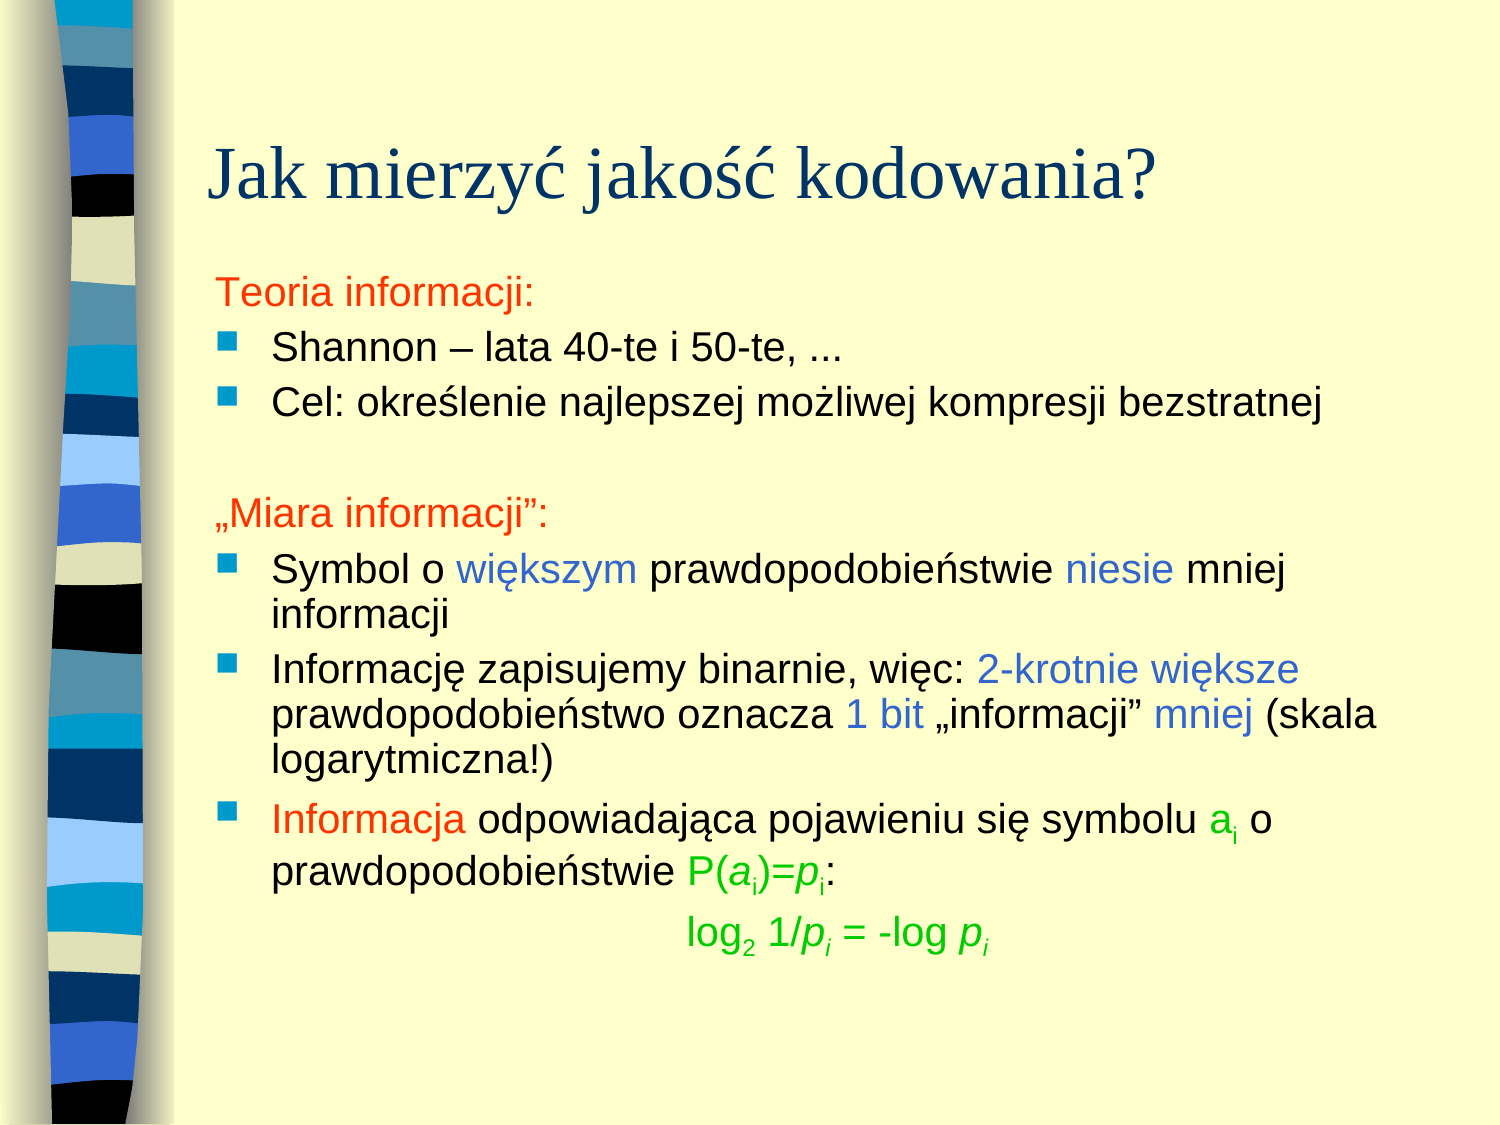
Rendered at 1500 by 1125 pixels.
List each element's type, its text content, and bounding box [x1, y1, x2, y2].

title Jak mierzyć jakość kodowania? [192, 74, 1468, 262]
text_box Teoria informacji: Shannon – lata 40-te i 50-te, ... Cel: określenie najlepszej możliwej kompresji bezstratnej „Miara informacji”: Symbol o większym prawdopodobieństwie niesie mniej informacji Informację zapisujemy binarnie, więc: 2-krotnie większe prawdopodobieństwo oznacza 1 bit „informacji” mniej (skala logarytmiczna!) Informacja odpowiadająca pojawieniu się symbolu ai o prawdopodobieństwie P(ai)=pi: log2 1/pi = -log pi [200, 262, 1476, 938]
list [174, 237, 1450, 913]
